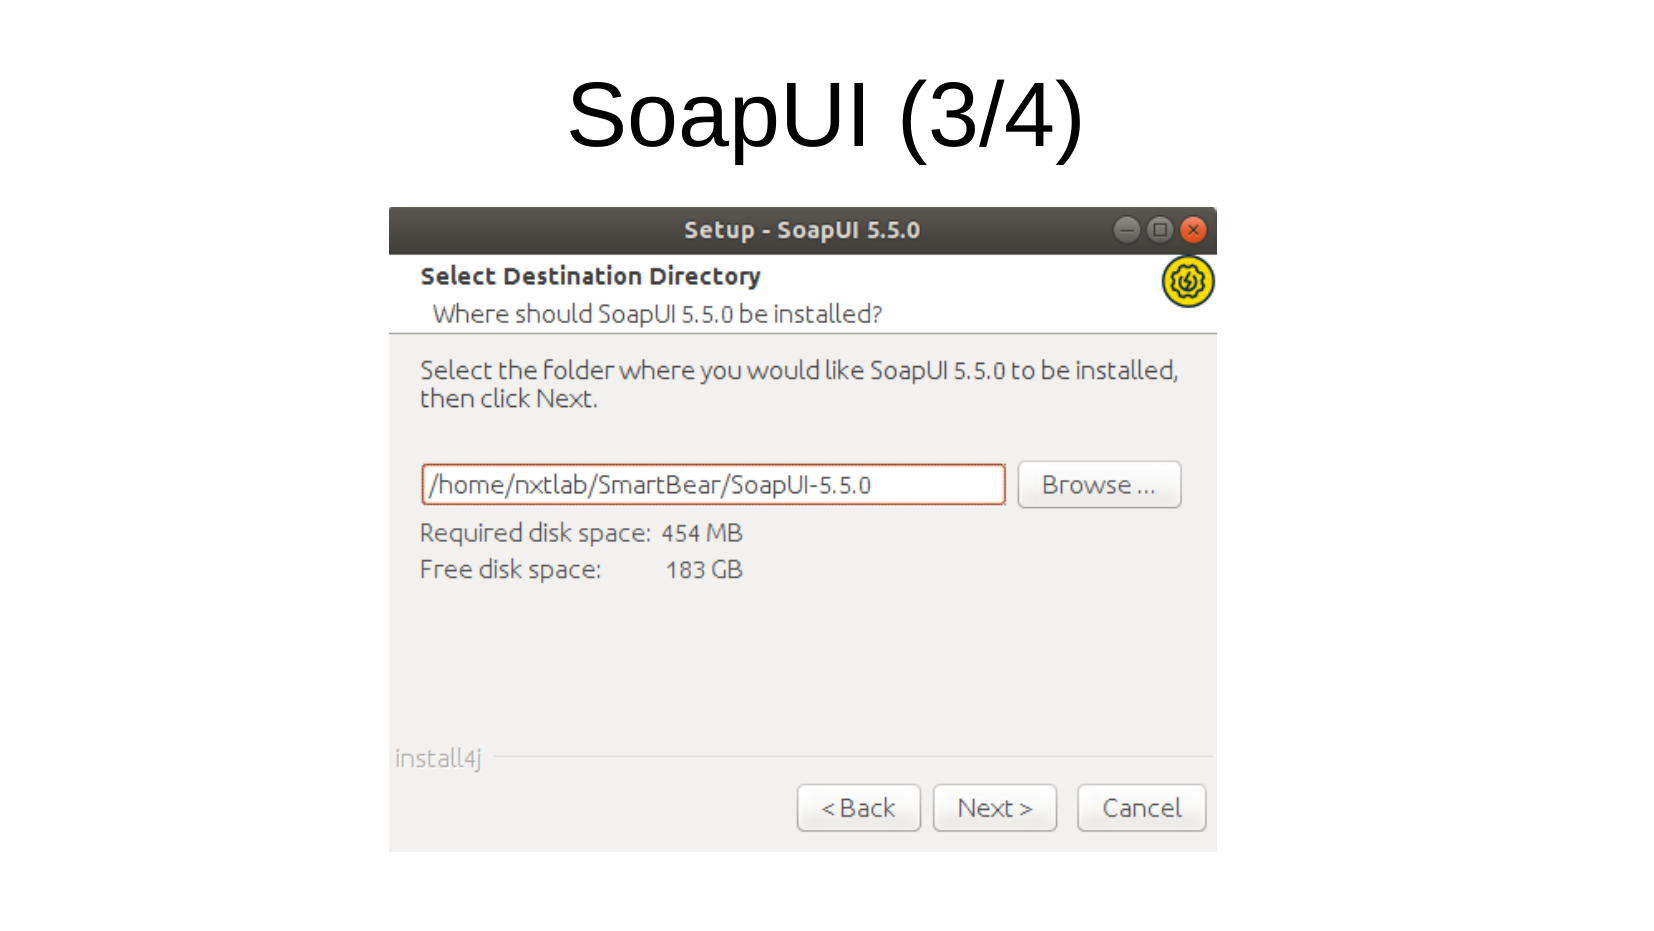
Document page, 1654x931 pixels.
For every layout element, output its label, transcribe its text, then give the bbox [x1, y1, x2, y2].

title SoapUI (3/4) [82, 37, 1571, 193]
picture [389, 207, 1217, 852]
